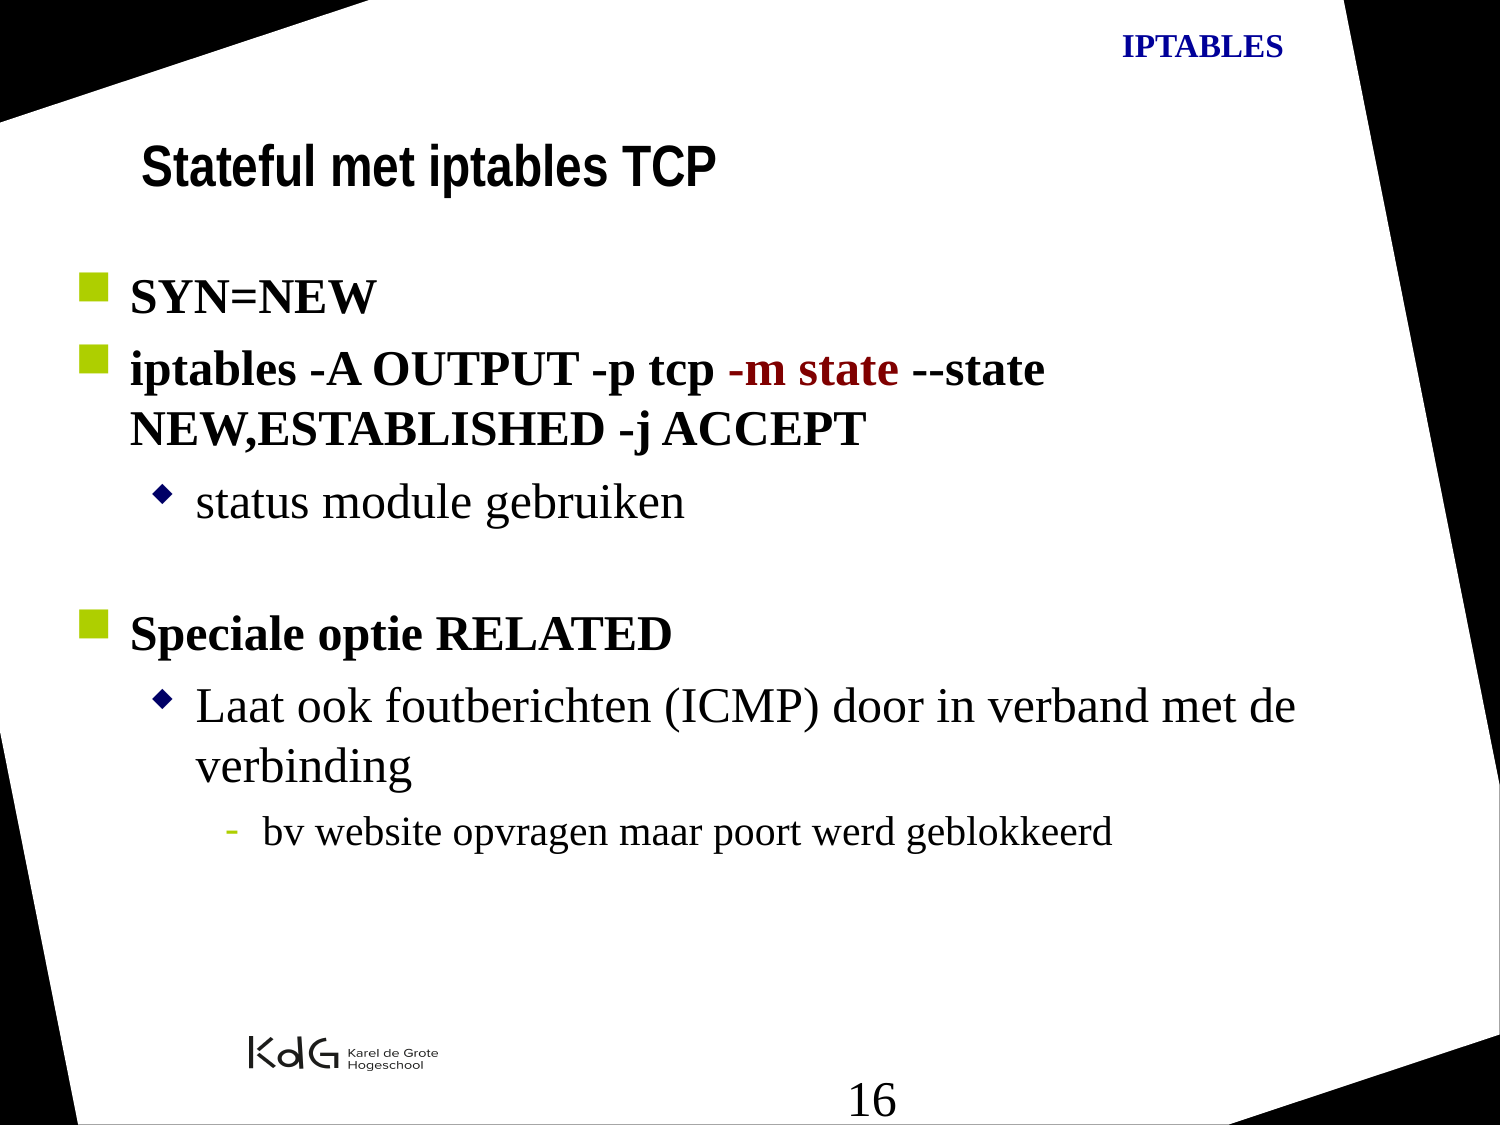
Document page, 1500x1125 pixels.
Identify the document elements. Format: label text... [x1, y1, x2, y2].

text_box Stateful met iptables TCP [141, 72, 1447, 253]
text_box SYN=NEW iptables -A OUTPUT -p tcp -m state --state NEW,ESTABLISHED -j ACCEPT status module gebruiken Speciale optie RELATED Laat ook foutberichten (ICMP) door in verband met de verbinding bv website opvragen maar poort werd geblokkeerd [75, 263, 1425, 1006]
picture [249, 1036, 438, 1071]
